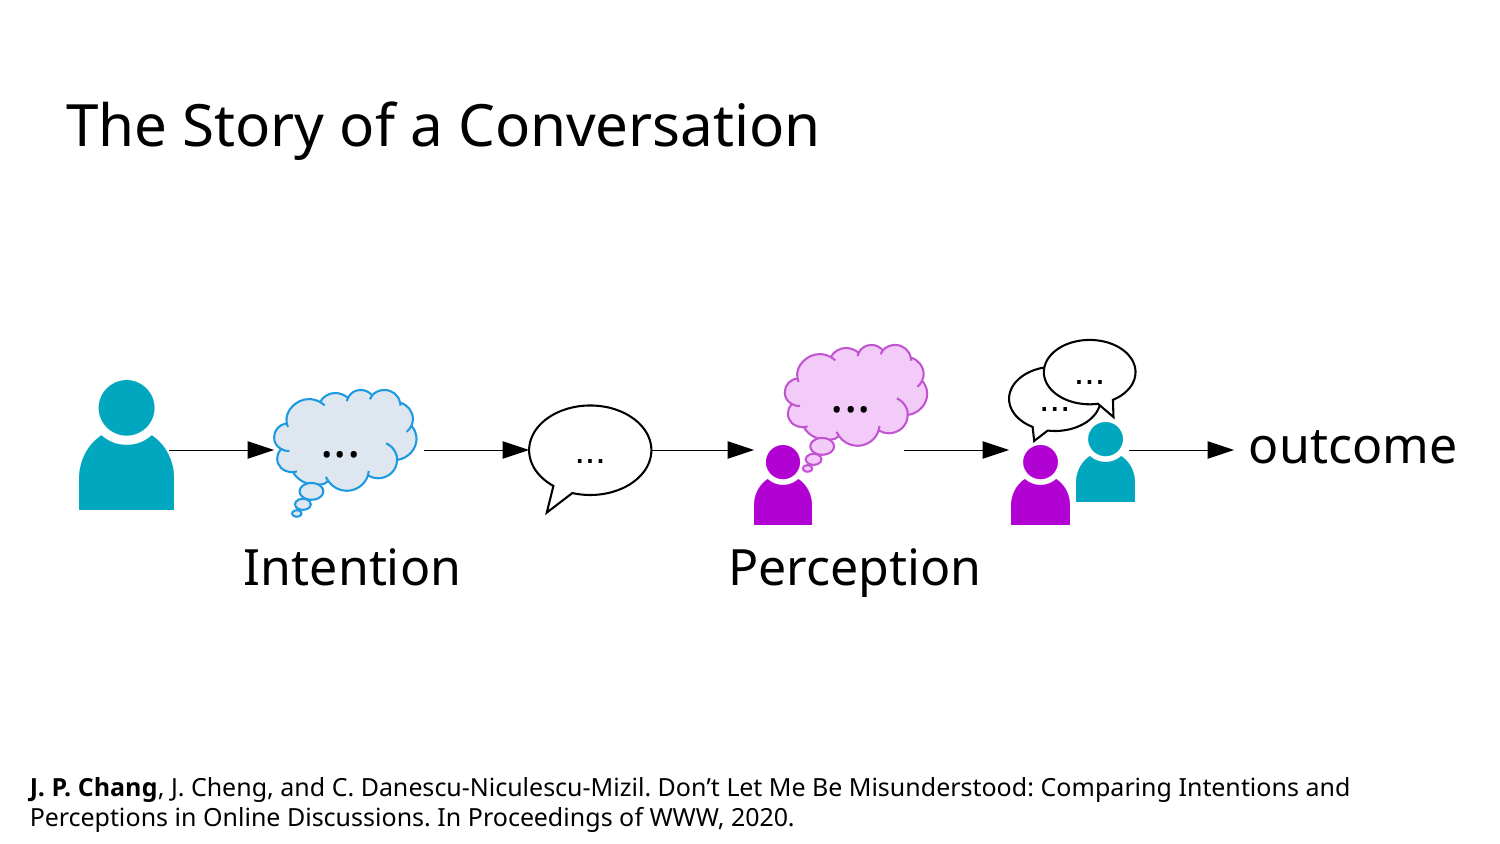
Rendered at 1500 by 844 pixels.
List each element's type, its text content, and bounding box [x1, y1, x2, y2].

text_box outcome [1234, 405, 1475, 483]
text_box ... [274, 389, 417, 517]
text_box ... [1009, 367, 1100, 441]
picture [754, 445, 812, 525]
text_box ... [784, 344, 928, 465]
title The Story of a Conversation [51, 72, 1449, 167]
text_box Perception [713, 525, 969, 603]
text_box J. P. Chang, J. Cheng, and C. Danescu-Niculescu-Mizil. Don’t Let Me Be Misunderstood: Comparing Intentions and Perceptions in Online Discussions. In Proceedings of WWW, 2020. [14, 756, 1480, 830]
picture [79, 380, 174, 511]
text_box ... [1043, 339, 1136, 418]
text_box Intention [229, 525, 452, 603]
picture [1011, 446, 1070, 526]
picture [1076, 422, 1135, 502]
text_box ... [529, 405, 652, 513]
